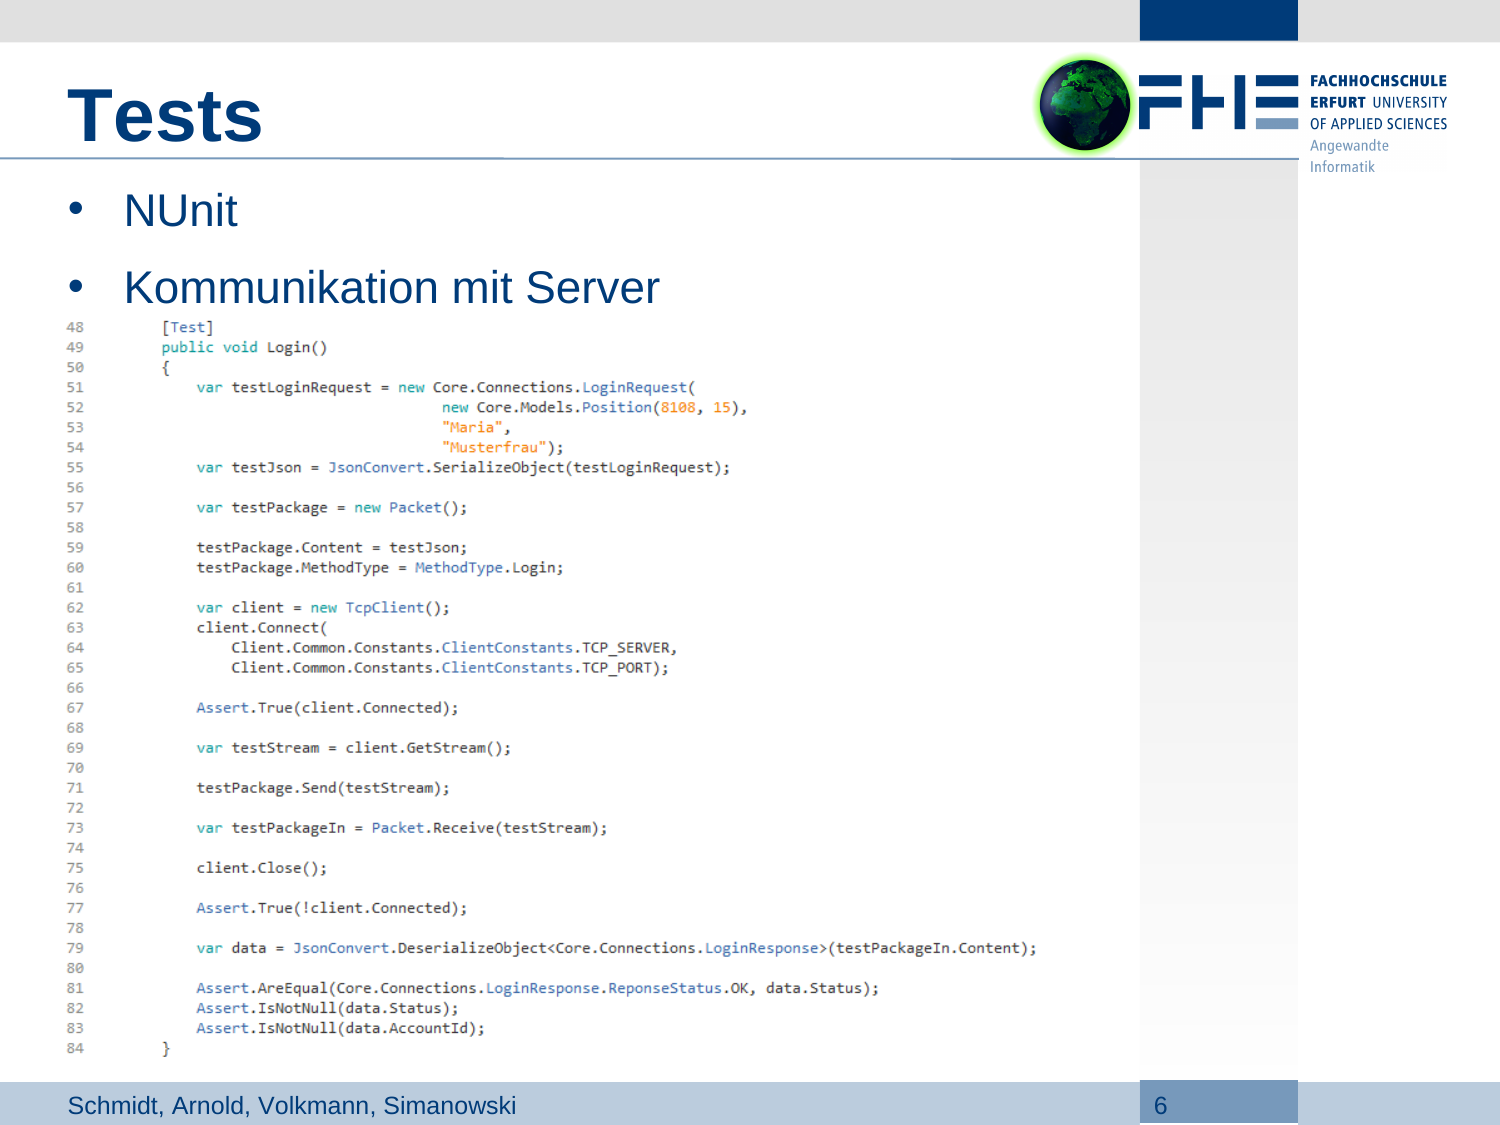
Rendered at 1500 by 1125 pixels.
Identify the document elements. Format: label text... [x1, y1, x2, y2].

picture [1030, 50, 1140, 58]
picture [1030, 75, 1447, 172]
list NUnit Kommunikation mit Server [53, 172, 1500, 1083]
picture [59, 316, 1104, 1062]
title Tests [53, 58, 1140, 142]
